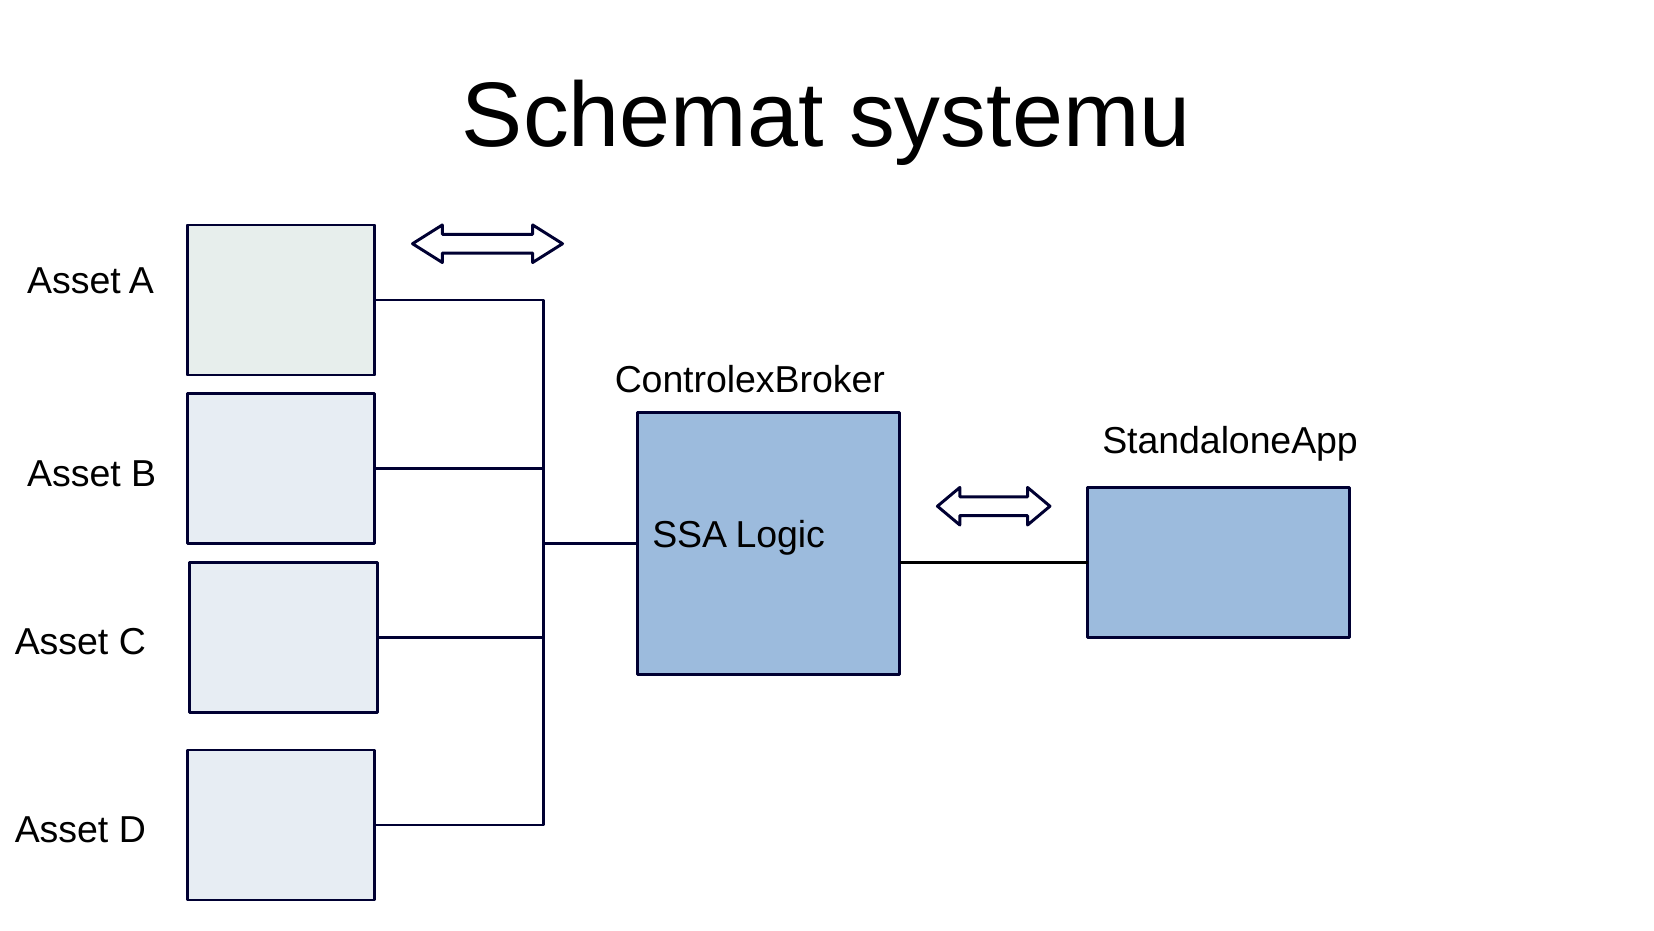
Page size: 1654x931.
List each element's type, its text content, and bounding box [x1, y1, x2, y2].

text_box [412, 224, 563, 263]
title Schemat systemu [82, 37, 1571, 193]
text_box [189, 562, 378, 713]
text_box Asset C [0, 613, 188, 713]
text_box [1087, 487, 1350, 638]
text_box [187, 225, 375, 376]
text_box SSA Logic [637, 505, 840, 563]
text_box [937, 487, 1051, 526]
text_box [187, 750, 375, 901]
text_box Asset B [12, 444, 172, 544]
text_box ControlexBroker [600, 351, 938, 451]
text_box Asset D [0, 801, 188, 901]
text_box [187, 393, 375, 544]
text_box StandaloneApp [1087, 412, 1373, 470]
text_box Asset A [12, 252, 170, 352]
text_box [637, 451, 900, 675]
